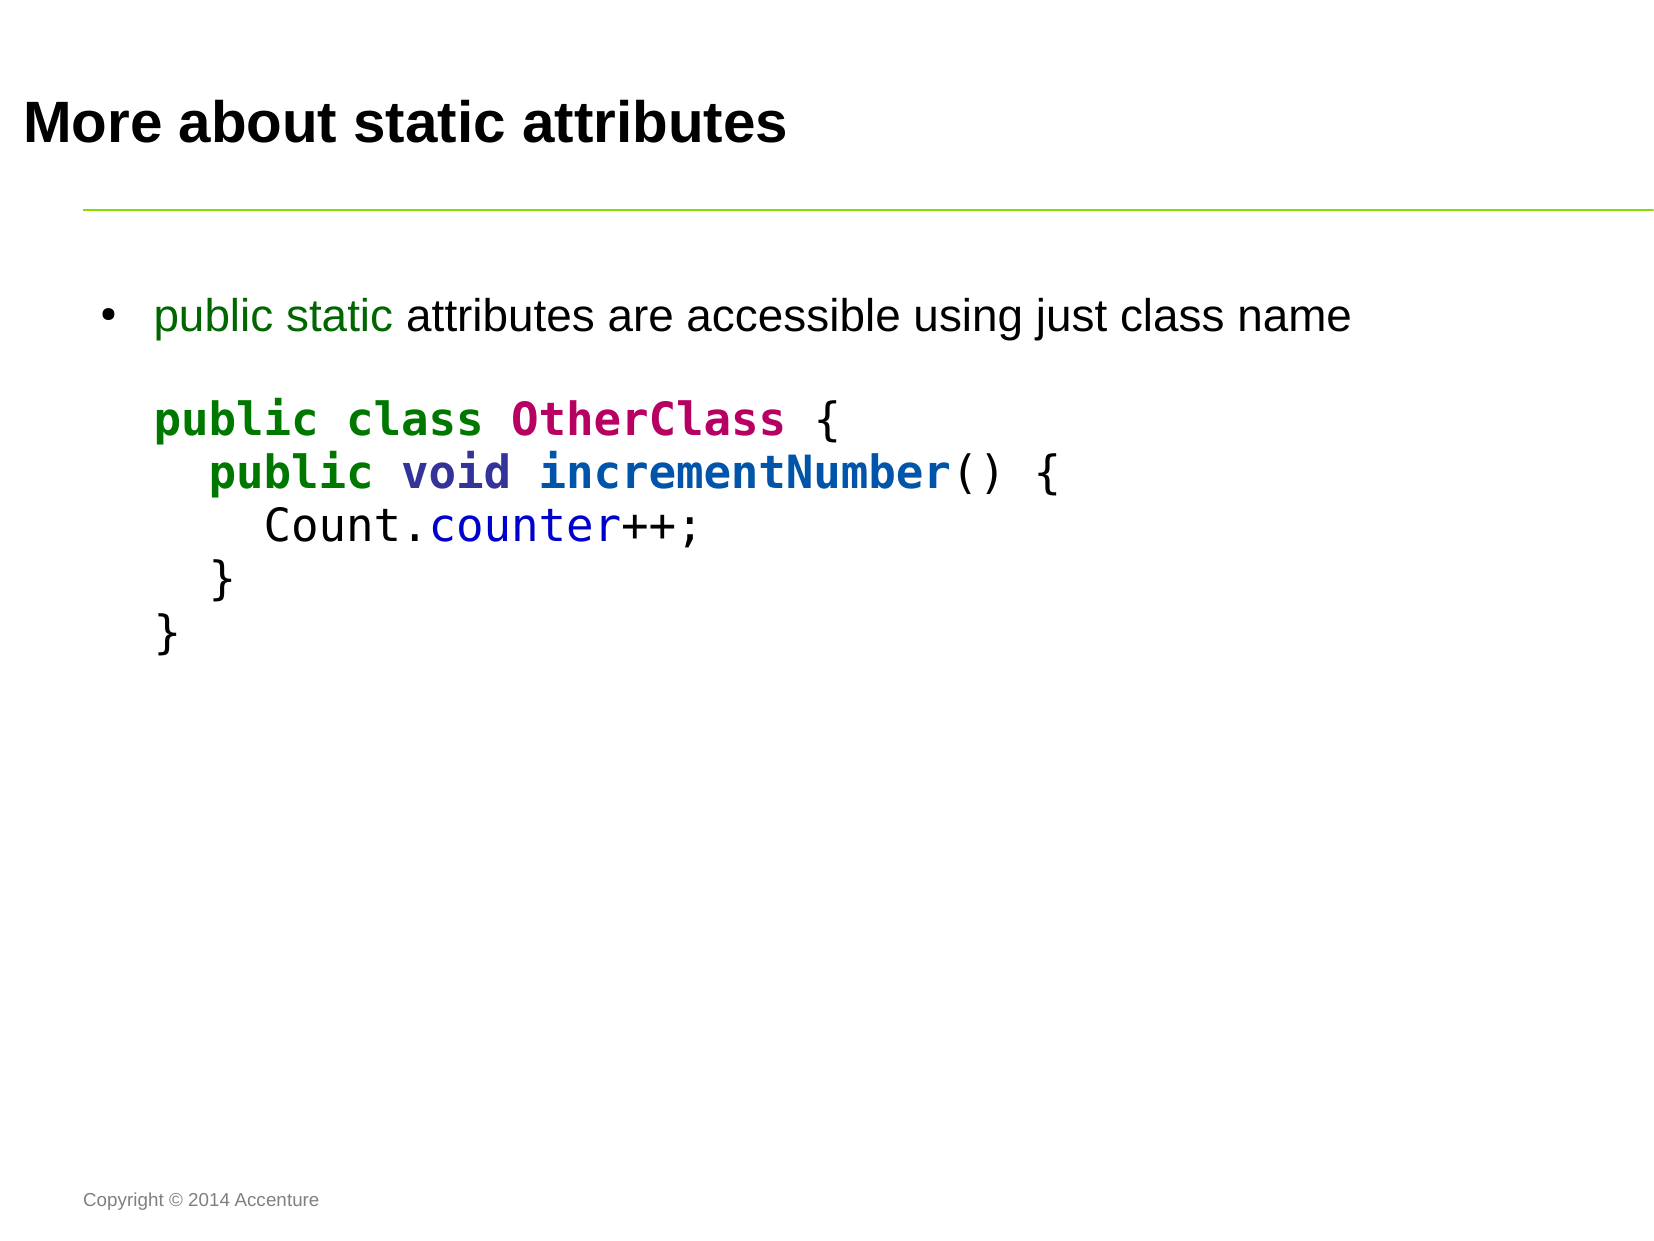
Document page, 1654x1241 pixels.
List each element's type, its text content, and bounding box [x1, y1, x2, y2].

list public static attributes are accessible using just class name public class OtherClass { public void incrementNumber() { Count.counter++; } } [82, 290, 1538, 1010]
title More about static attributes [23, 0, 1642, 262]
